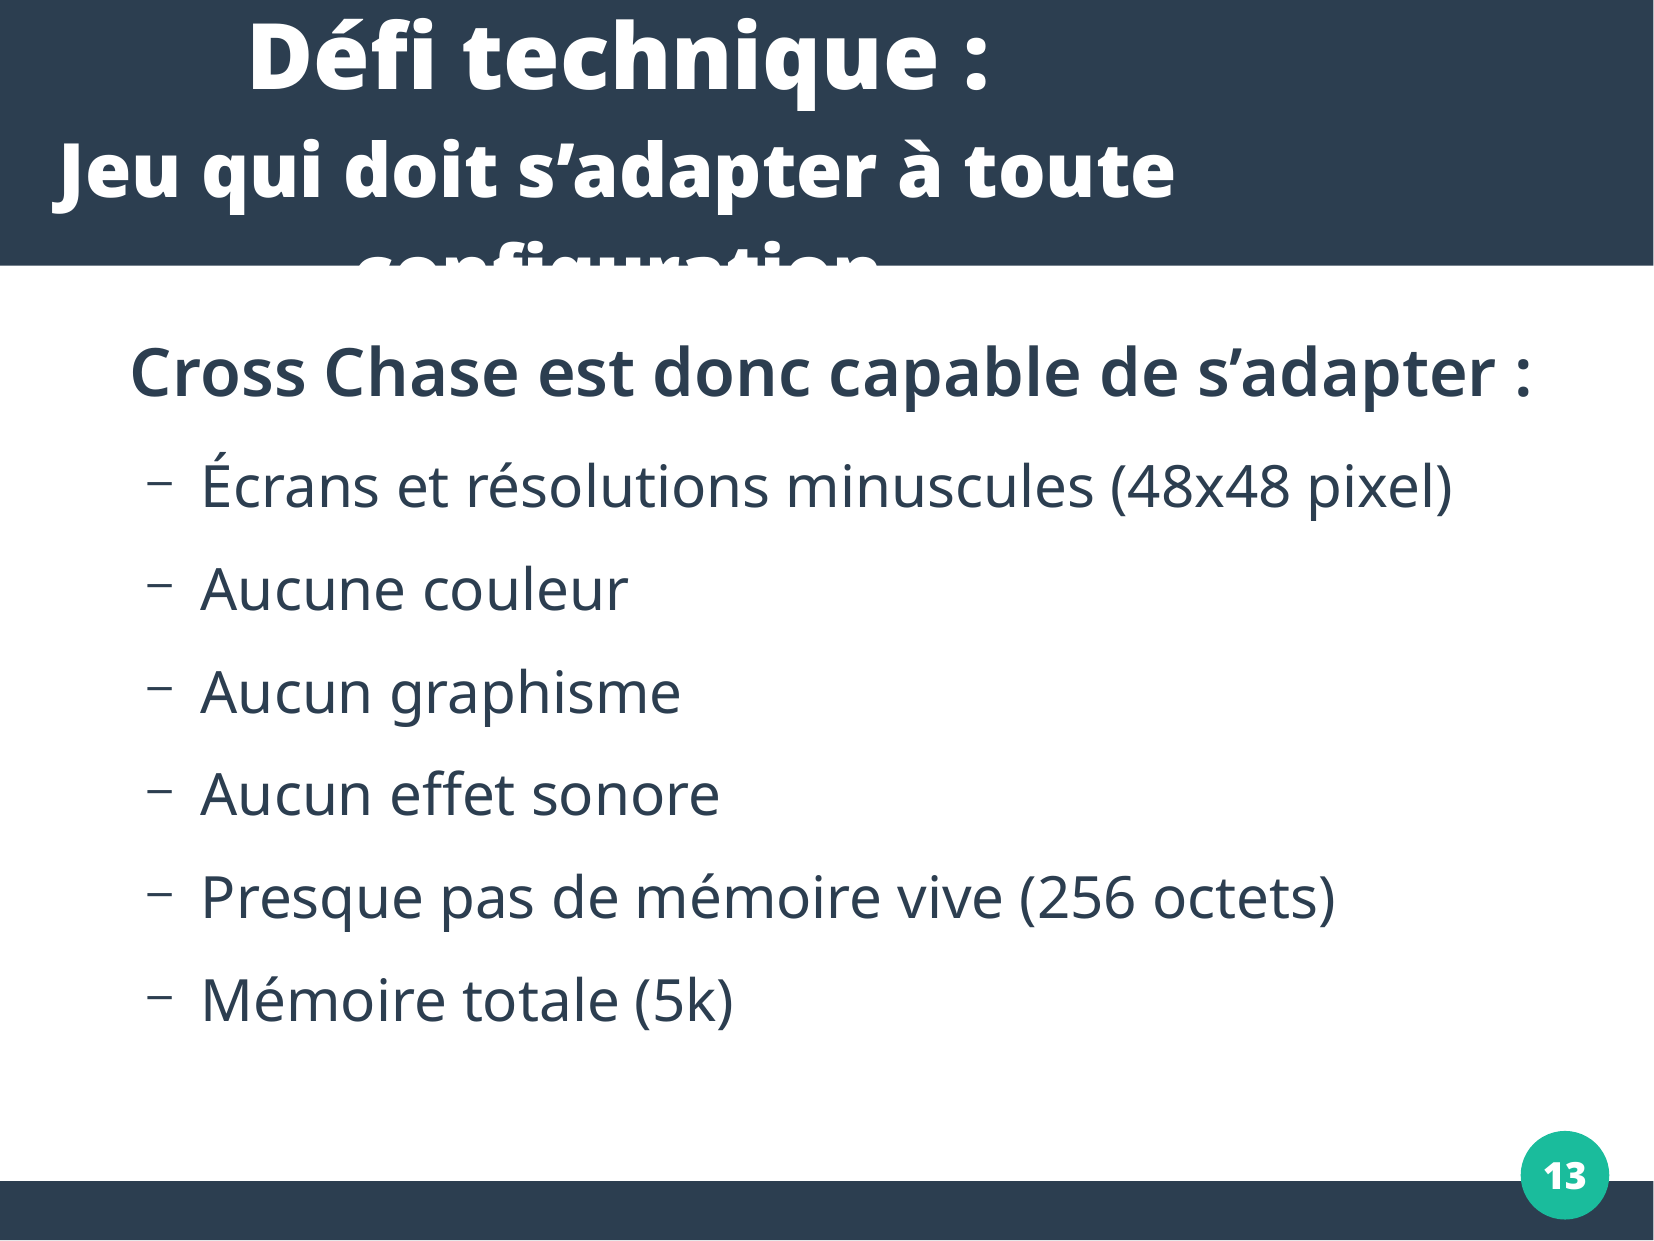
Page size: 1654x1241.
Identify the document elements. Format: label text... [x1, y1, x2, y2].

list Cross Chase est donc capable de s’adapter : Écrans et résolutions minuscules (48x48 pixel) Aucune couleur Aucun graphisme Aucun effet sonore Presque pas de mémoire vive (256 octets) Mémoire totale (5k) [59, 324, 1595, 1152]
title Défi technique : Jeu qui doit s’adapter à toute configuration [59, 0, 1595, 265]
